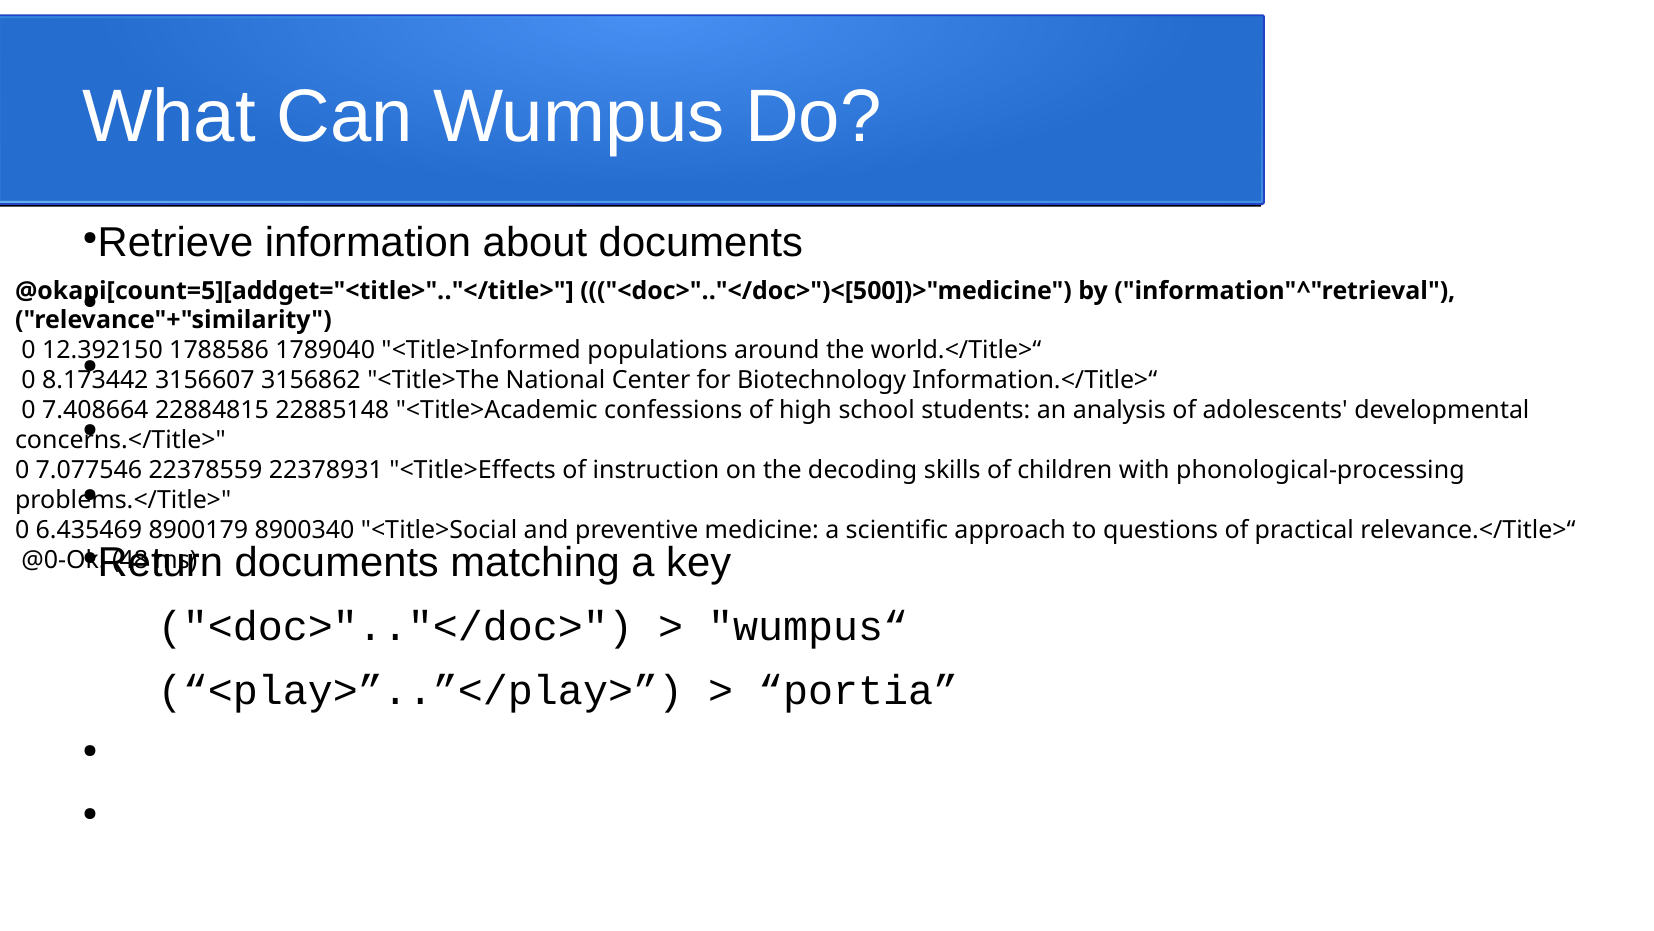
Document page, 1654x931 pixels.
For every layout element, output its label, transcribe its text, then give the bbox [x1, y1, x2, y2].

title What Can Wumpus Do? [82, 35, 1235, 189]
list Retrieve information about documents Return documents matching a key ("<doc>".."</doc>") > "wumpus“ (“<play>”..”</play>”) > “portia” [82, 581, 1571, 764]
list Retrieve information about documents Return documents matching a key ("<doc>".."</doc>") > "wumpus“ (“<play>”..”</play>”) > “portia” [82, 224, 1571, 267]
text_box @okapi[count=5][addget="<title>".."</title>"] ((("<doc>".."</doc>")<[500])>"medicine") by ("information"^"retrieval"), ("relevance"+"similarity") 0 12.392150 1788586 1789040 "<Title>Informed populations around the world.</Title>“ 0 8.173442 3156607 3156862 "<Title>The National Center for Biotechnology Information.</Title>“ 0 7.408664 22884815 22885148 "<Title>Academic confessions of high school students: an analysis of adolescents' developmental concerns.</Title>" 0 7.077546 22378559 22378931 "<Title>Effects of instruction on the decoding skills of children with phonological-processing problems.</Title>" 0 6.435469 8900179 8900340 "<Title>Social and preventive medicine: a scientific approach to questions of practical relevance.</Title>“ @0-Ok. (48 ms) [0, 267, 1642, 581]
